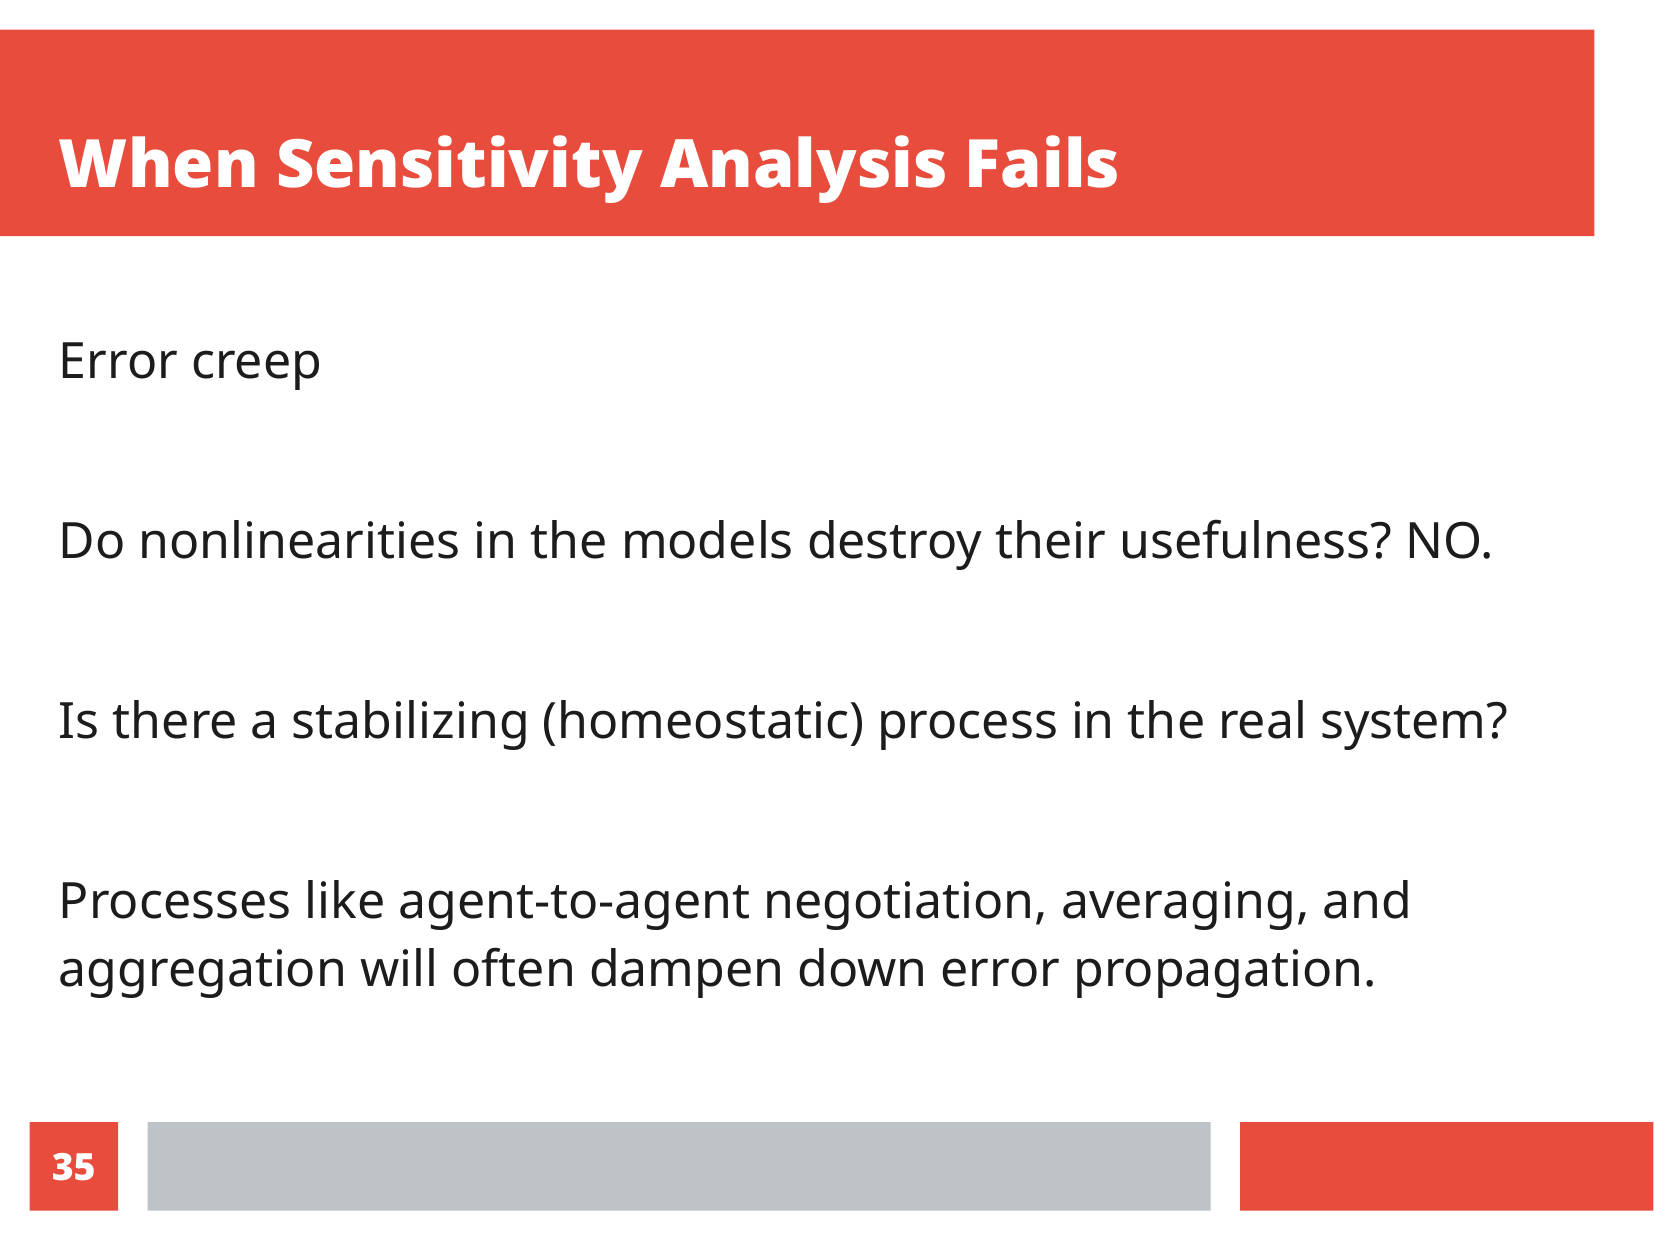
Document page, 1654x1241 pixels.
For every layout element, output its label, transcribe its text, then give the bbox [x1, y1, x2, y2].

list Error creep Do nonlinearities in the models destroy their usefulness? NO. Is there a stabilizing (homeostatic) process in the real system? Processes like agent-to-agent negotiation, averaging, and aggregation will often dampen down error propagation. [59, 324, 1565, 1093]
title When Sensitivity Analysis Fails [59, 59, 1595, 207]
